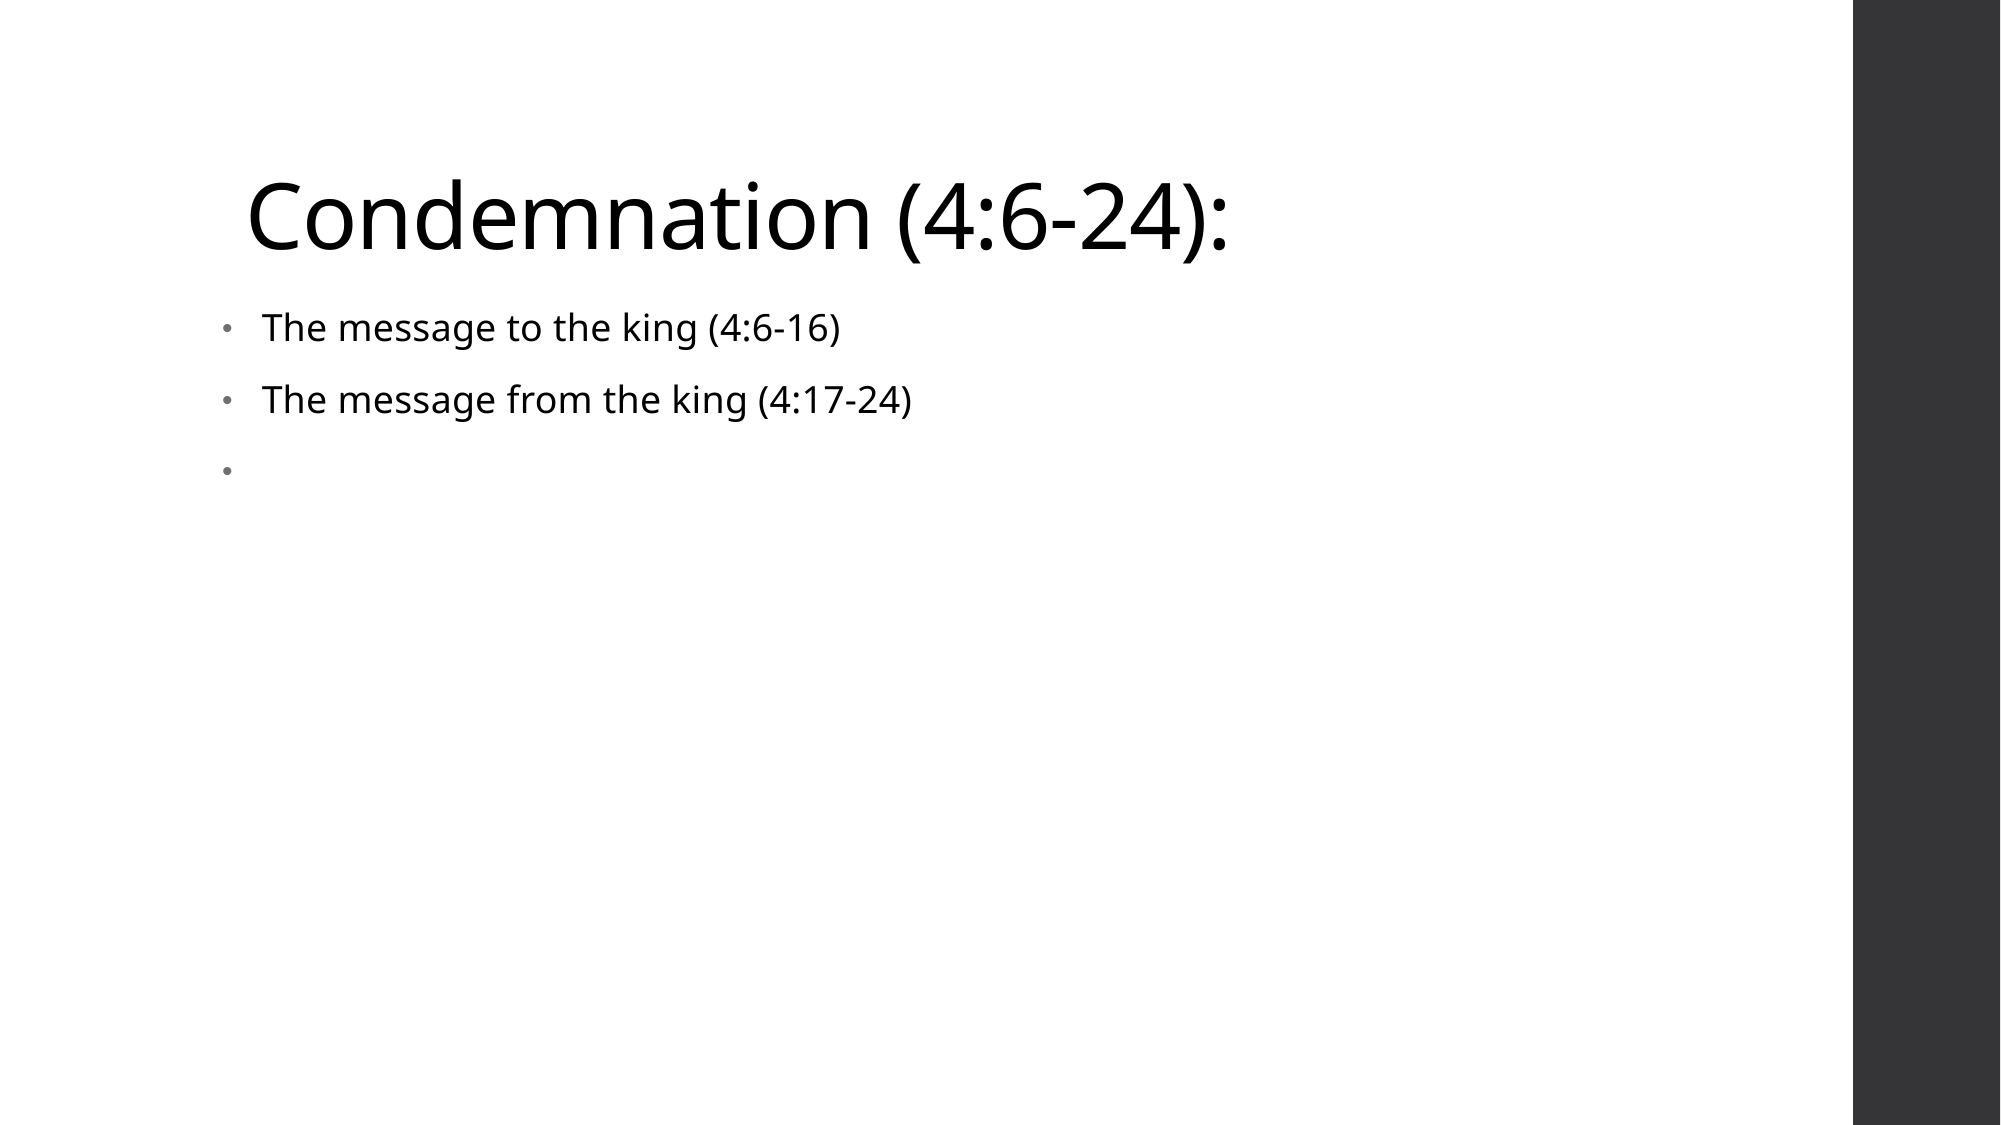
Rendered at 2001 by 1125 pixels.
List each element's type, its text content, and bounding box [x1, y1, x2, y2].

list The message to the king (4:6-16) The message from the king (4:17-24) [206, 299, 1617, 1014]
title Condemnation (4:6-24): [206, 60, 1797, 278]
